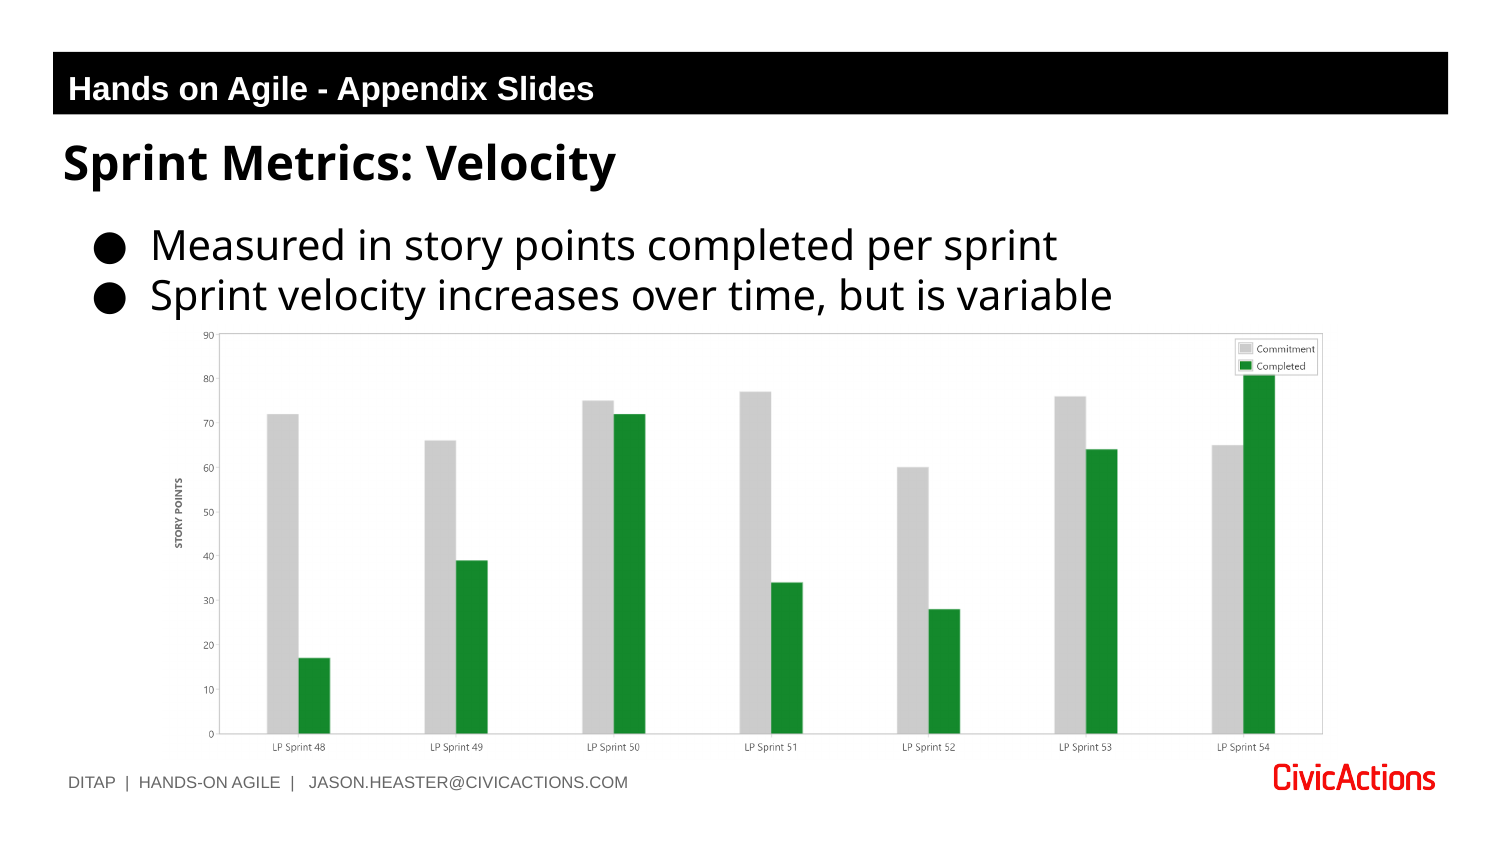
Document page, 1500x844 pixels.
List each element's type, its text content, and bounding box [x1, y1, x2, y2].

title Hands on Agile - Appendix Slides [53, 51, 1449, 115]
picture [162, 324, 1438, 795]
list Measured in story points completed per sprint Sprint velocity increases over time, but is variable [65, 208, 1184, 375]
list Sprint Metrics: Velocity [53, 123, 1449, 194]
